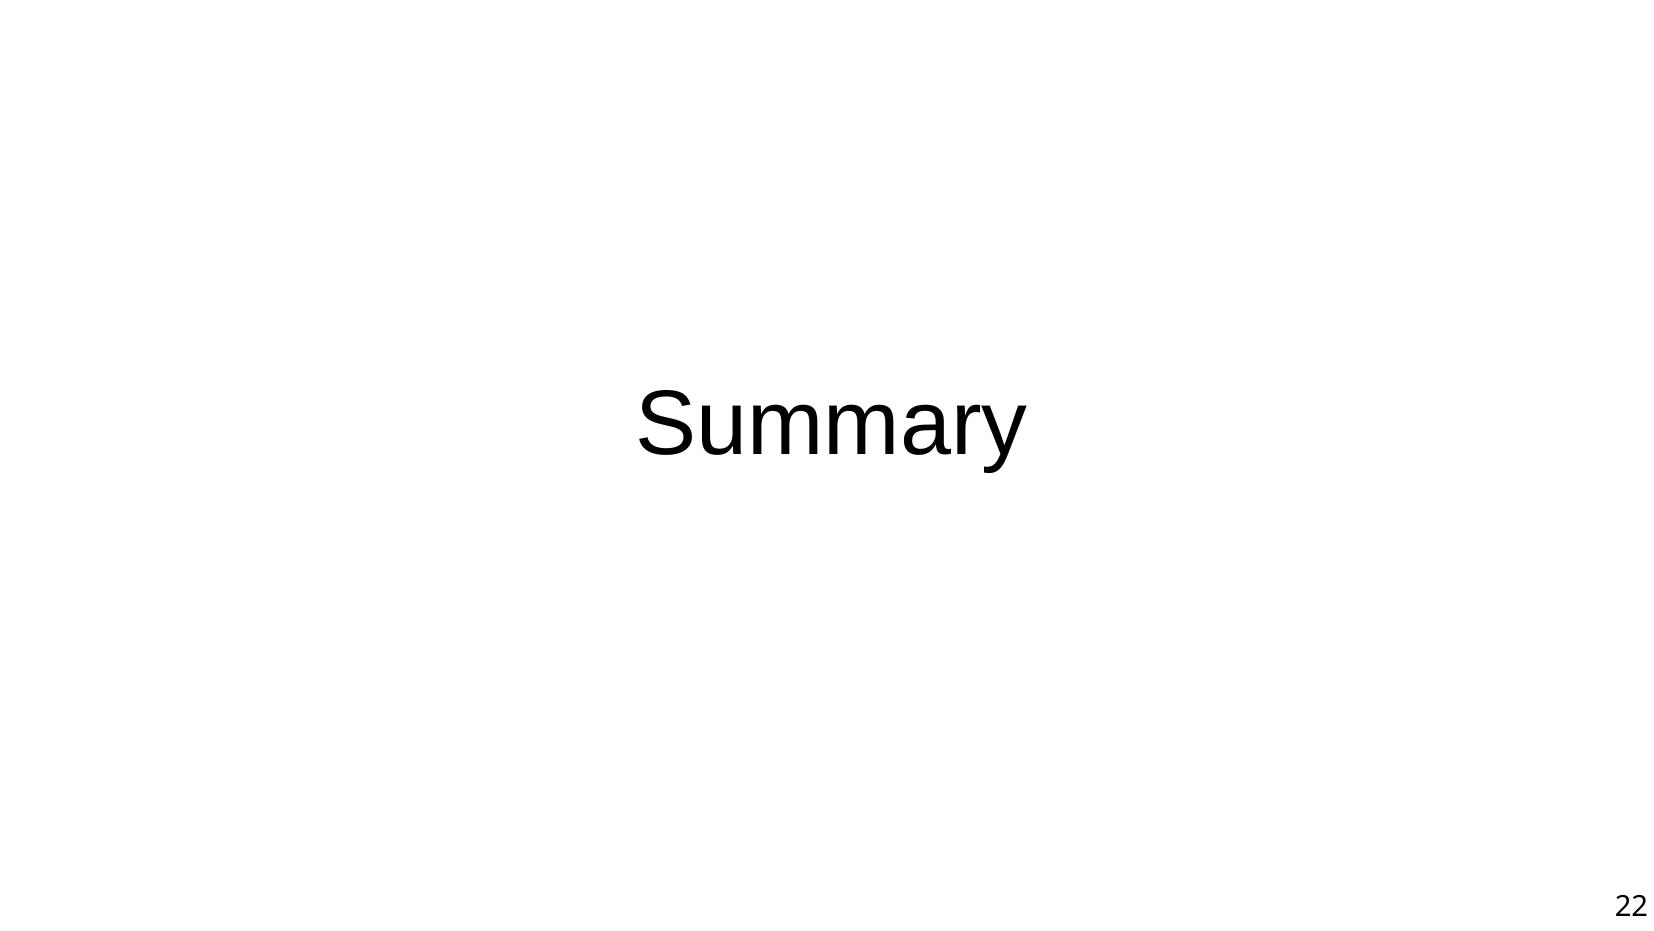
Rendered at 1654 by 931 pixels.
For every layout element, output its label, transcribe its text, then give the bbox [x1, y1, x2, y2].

title Summary [87, 345, 1576, 501]
